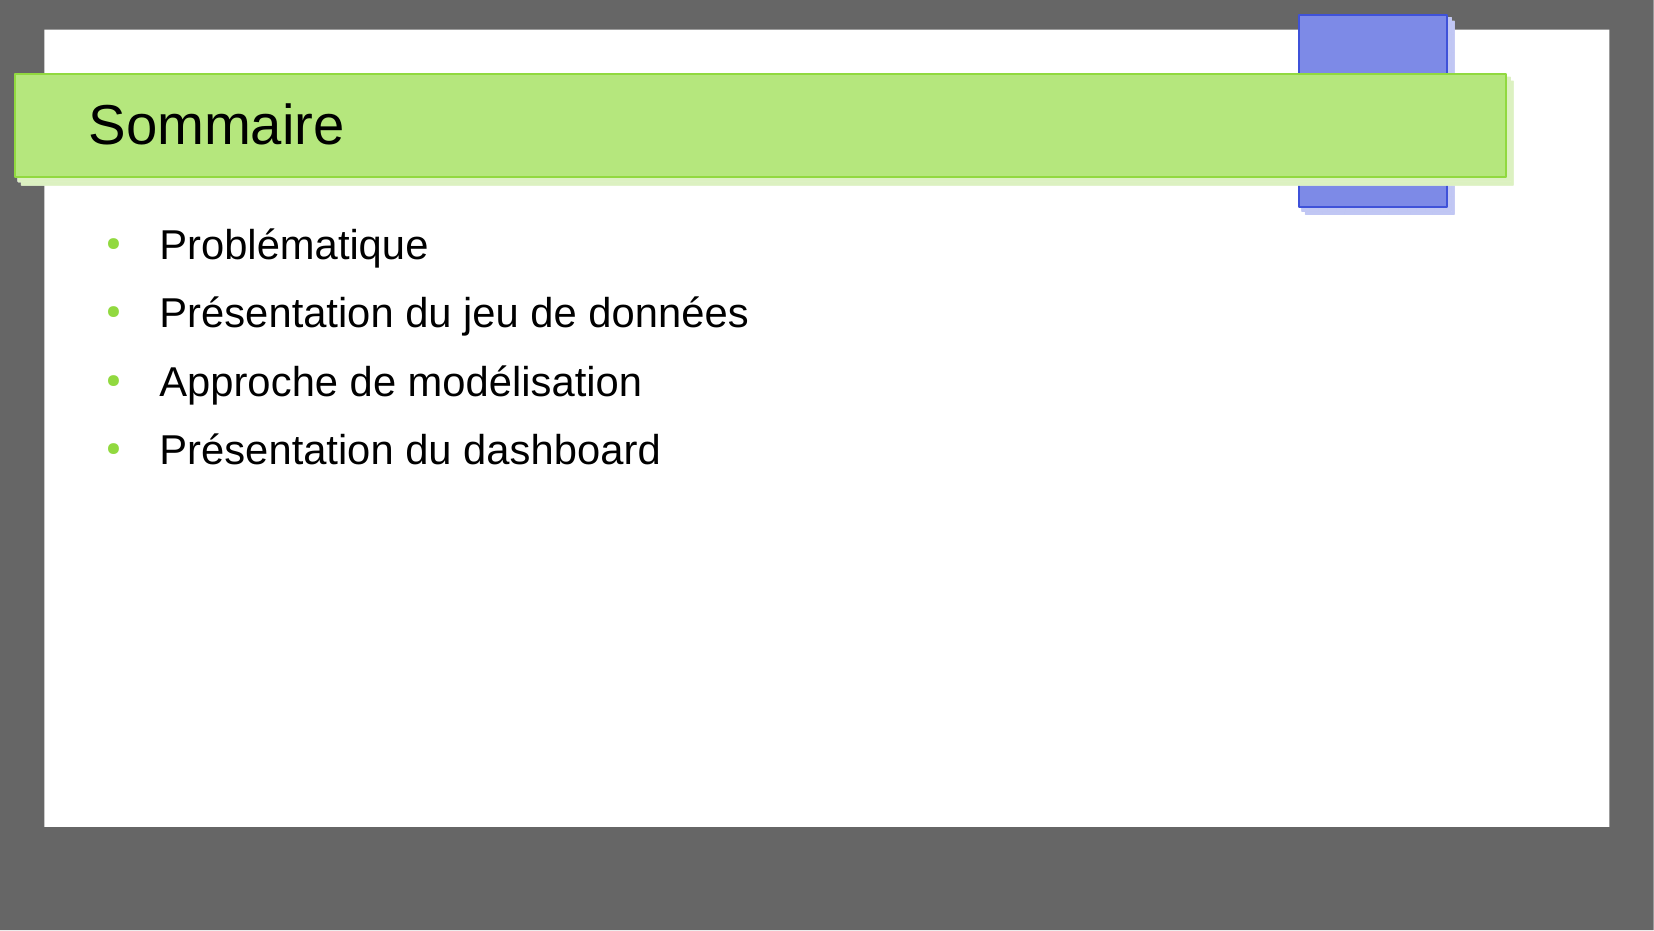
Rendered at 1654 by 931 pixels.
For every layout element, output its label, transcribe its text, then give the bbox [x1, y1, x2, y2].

title Sommaire [88, 73, 1506, 178]
list Problématique Présentation du jeu de données Approche de modélisation Présentation du dashboard [88, 221, 1565, 813]
